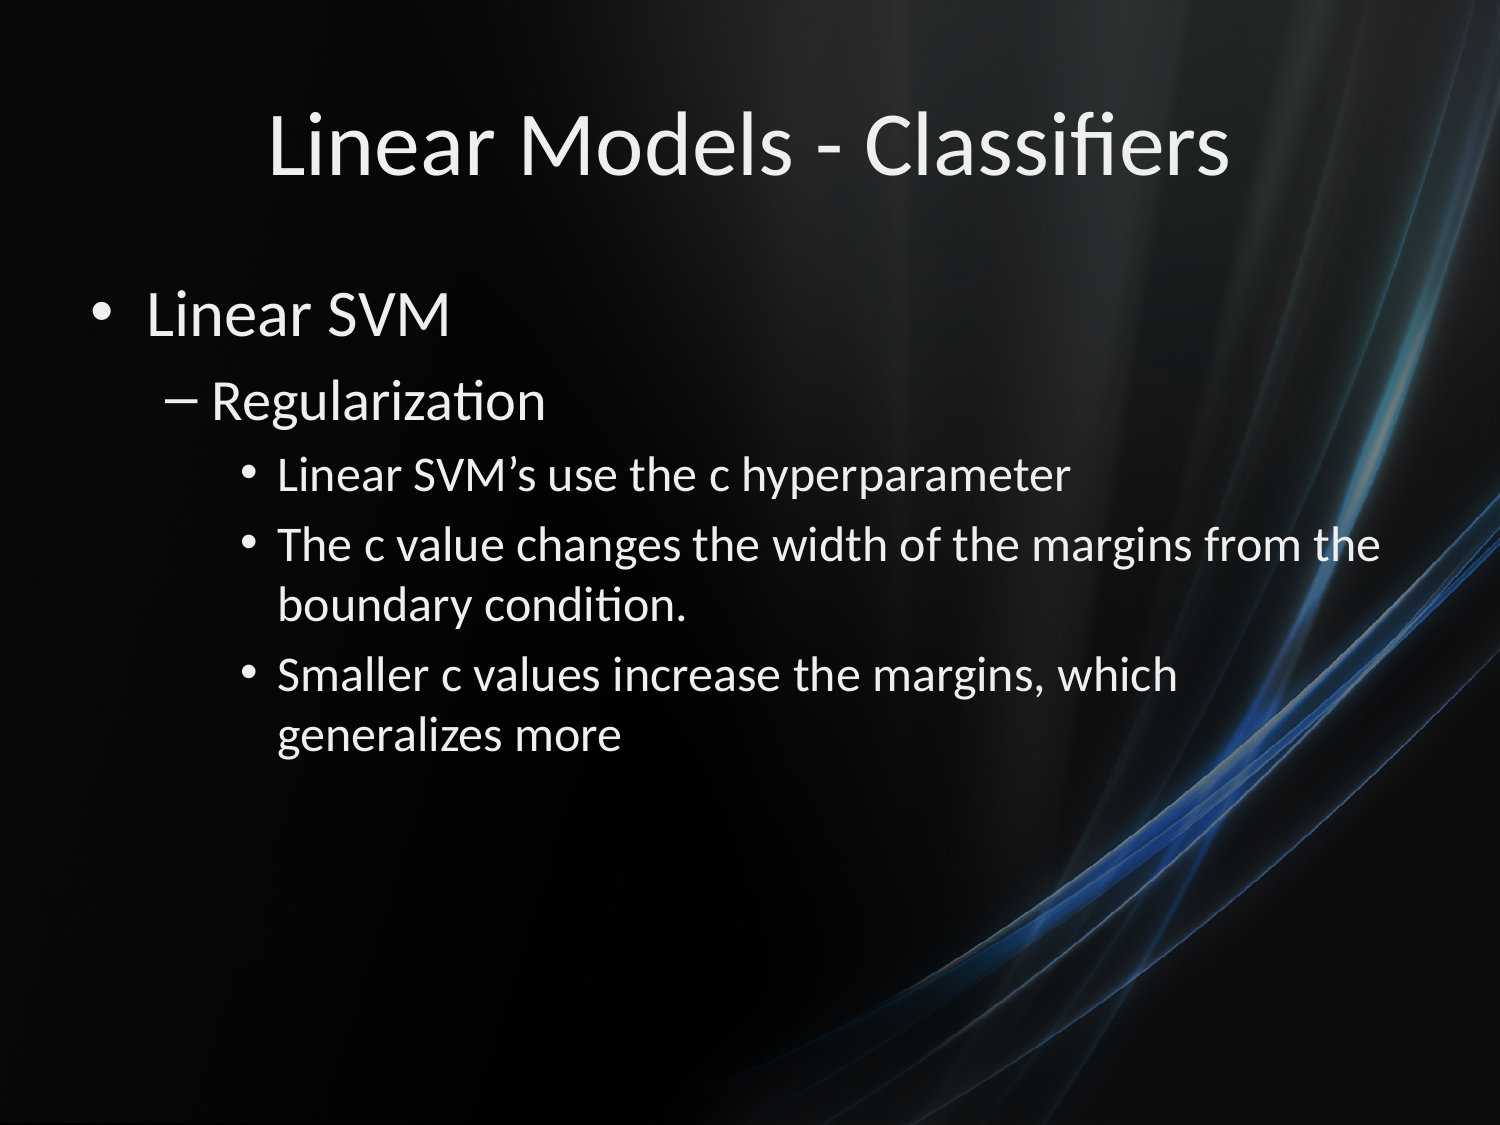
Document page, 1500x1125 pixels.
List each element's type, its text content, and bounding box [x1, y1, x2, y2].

title Linear Models - Classifiers [75, 45, 1425, 233]
list Linear SVM Regularization Linear SVM’s use the c hyperparameter The c value changes the width of the margins from the boundary condition. Smaller c values increase the margins, which generalizes more [75, 262, 1425, 1005]
picture [0, 0, 1500, 1125]
